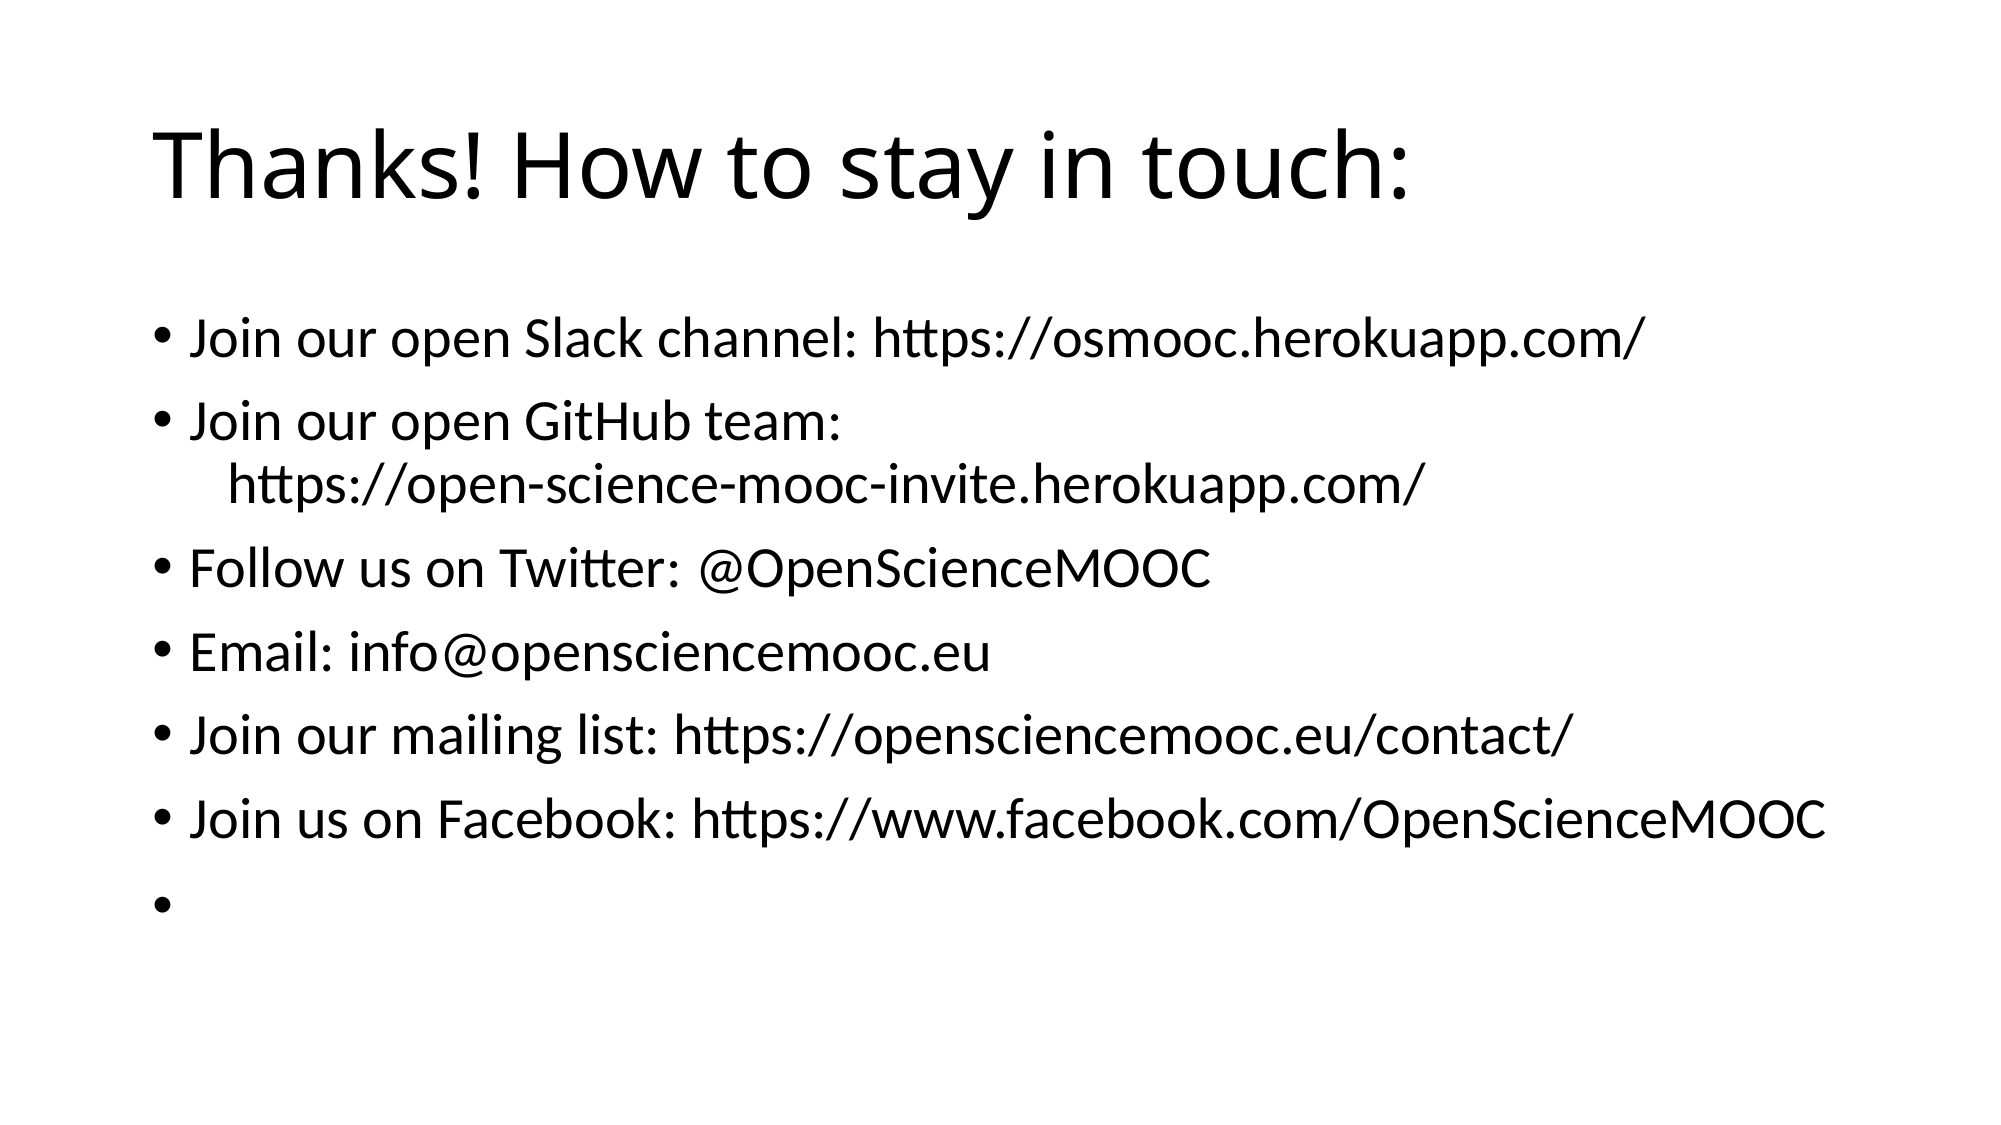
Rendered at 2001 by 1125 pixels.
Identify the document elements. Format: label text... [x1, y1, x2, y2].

list Join our open Slack channel: https://osmooc.herokuapp.com/ Join our open GitHub team: https://open-science-mooc-invite.herokuapp.com/ Follow us on Twitter: @OpenScienceMOOC Email: info@opensciencemooc.eu Join our mailing list: https://opensciencemooc.eu/contact/ Join us on Facebook: https://www.facebook.com/OpenScienceMOOC [137, 299, 1863, 1014]
title Thanks! How to stay in touch: [137, 59, 1863, 278]
